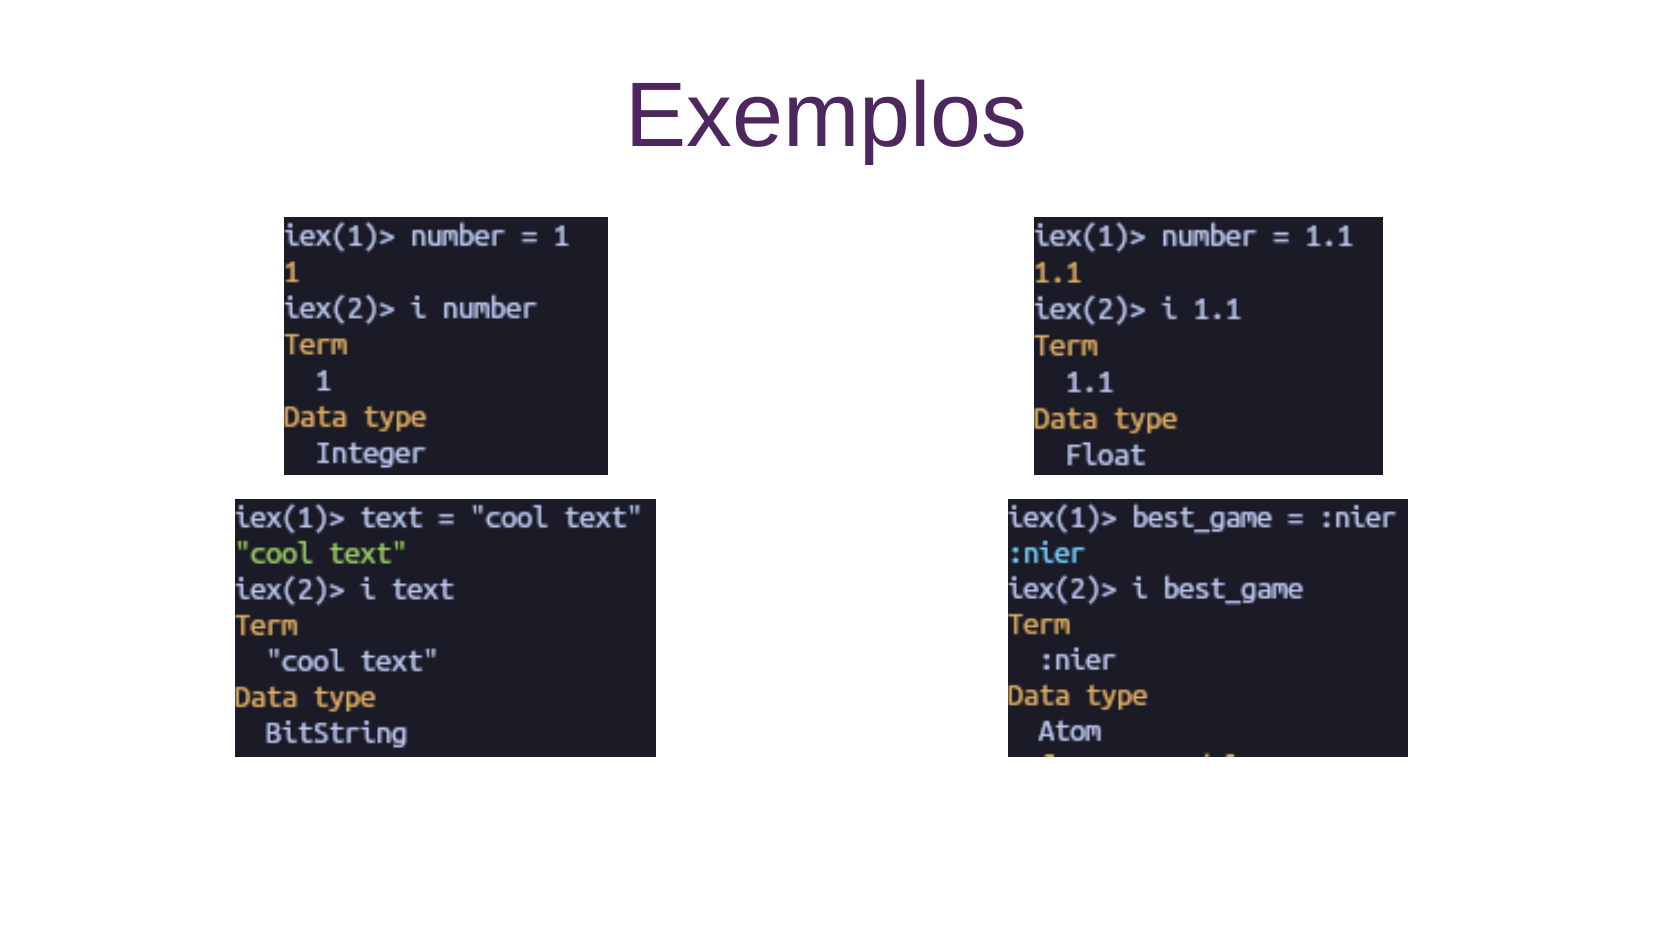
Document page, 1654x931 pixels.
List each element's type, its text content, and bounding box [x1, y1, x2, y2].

picture [284, 217, 608, 475]
picture [1034, 217, 1383, 475]
picture [1008, 499, 1408, 757]
title Exemplos [82, 37, 1571, 193]
picture [235, 499, 656, 757]
